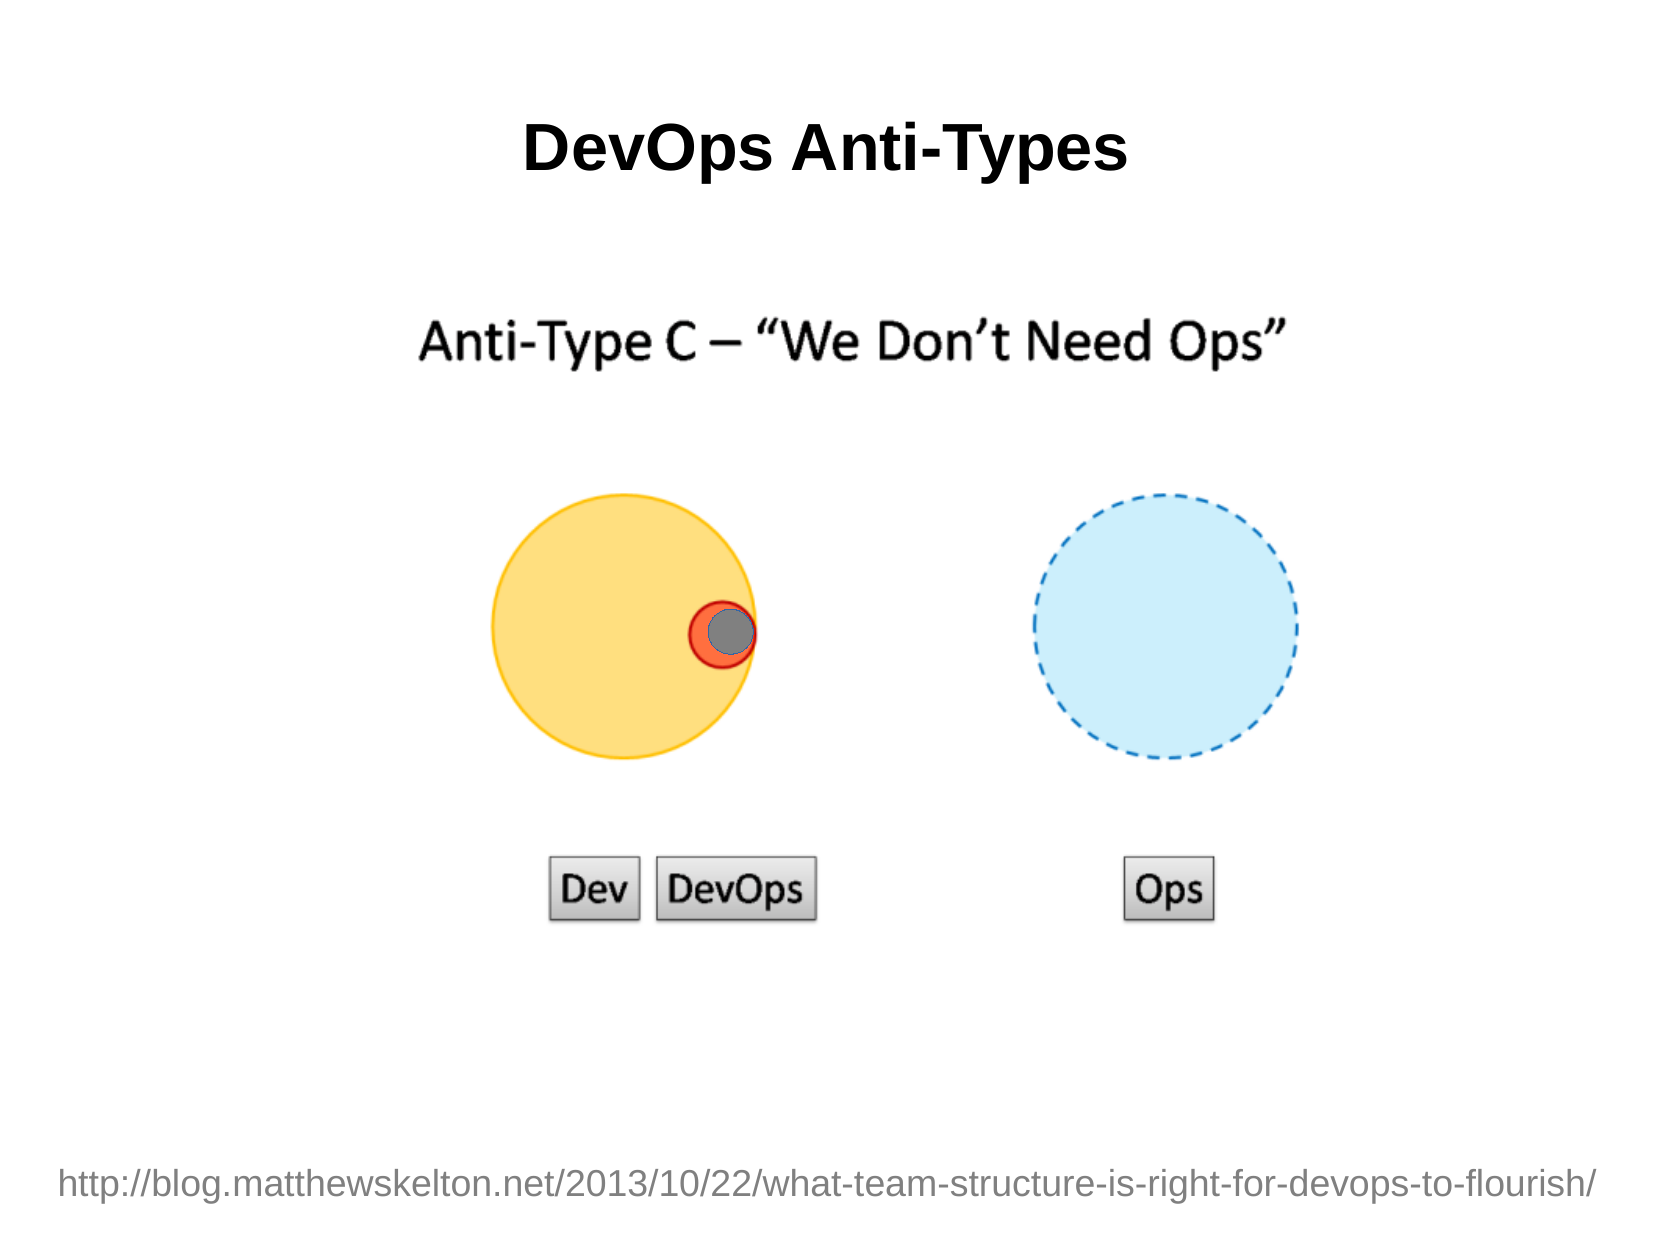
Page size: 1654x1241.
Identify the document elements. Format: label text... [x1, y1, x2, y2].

picture [361, 248, 1346, 988]
subtitle DevOps Anti-Types [82, 0, 1571, 628]
text_box [708, 609, 754, 655]
text_box http://blog.matthewskelton.net/2013/10/22/what-team-structure-is-right-for-devops-to-flourish/ [42, 1155, 1611, 1212]
